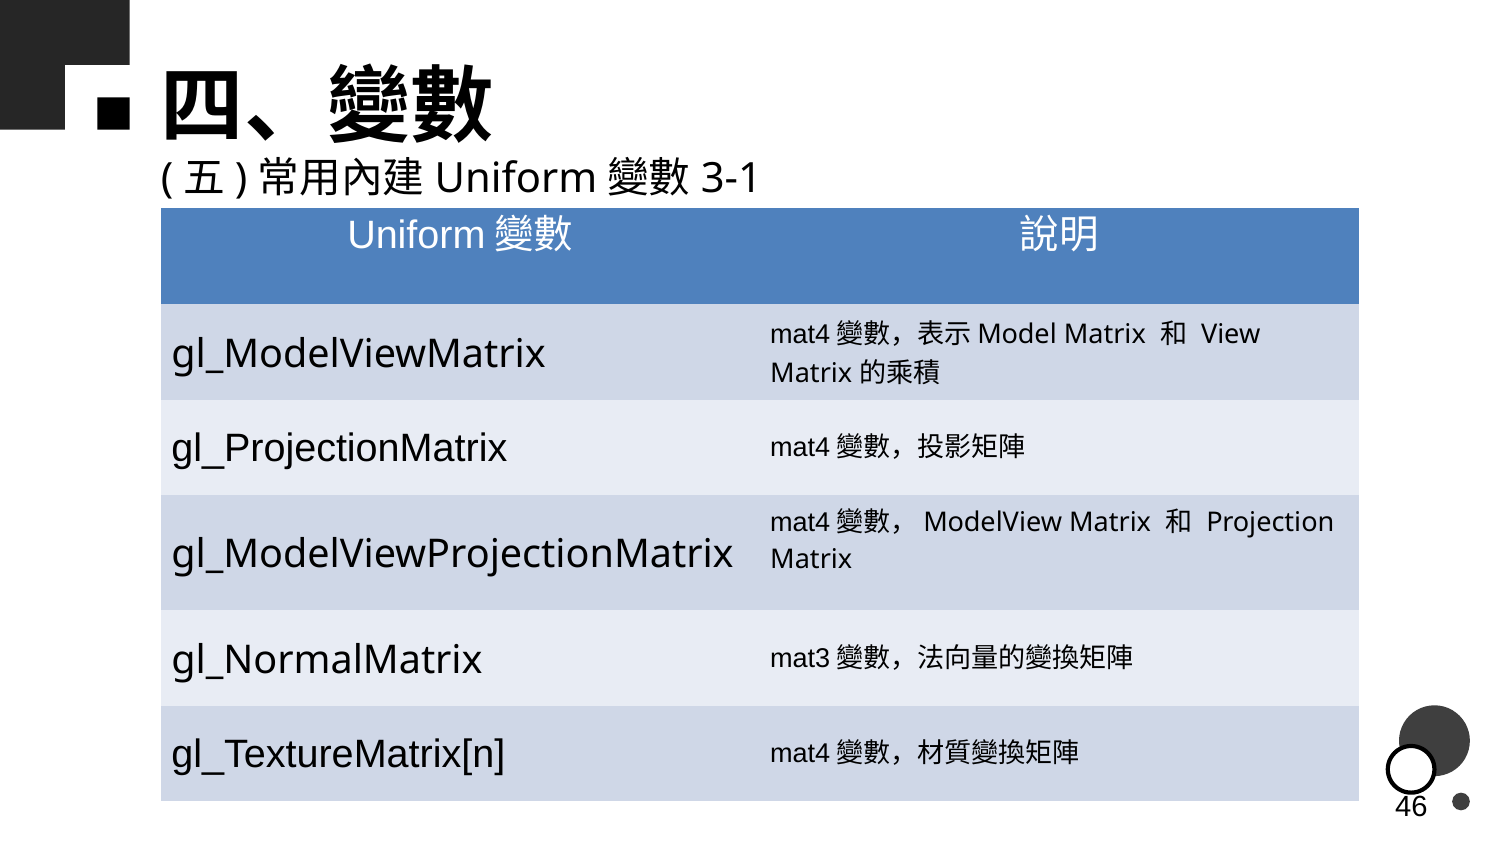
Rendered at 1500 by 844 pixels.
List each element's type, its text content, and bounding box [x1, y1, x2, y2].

table_cell mat4變數，表示Model Matrix 和 View Matrix的乘積 [760, 304, 1359, 400]
title 四、變數 [145, 32, 845, 143]
text_box [97, 97, 130, 130]
table_cell mat4變數，材質變換矩陣 [760, 706, 1359, 801]
table_header Uniform變數 [161, 208, 760, 304]
table_cell gl_ProjectionMatrix [161, 400, 760, 495]
table_cell gl_NormalMatrix [161, 610, 760, 706]
text_box [0, 0, 130, 130]
slide_number <number> [1092, 782, 1443, 827]
text_box [1387, 705, 1470, 782]
table_cell mat4變數，ModelView Matrix 和 Projection Matrix [760, 495, 1359, 610]
table_cell gl_TextureMatrix[n] [161, 706, 760, 801]
table_cell gl_ModelViewProjectionMatrix [161, 495, 760, 610]
table_cell mat4變數，投影矩陣 [760, 400, 1359, 495]
table_cell mat3變數，法向量的變換矩陣 [760, 610, 1359, 706]
text_box [1452, 792, 1470, 811]
table_cell gl_ModelViewMatrix [161, 304, 760, 400]
text_box (五)常用內建Uniform變數3-1 [145, 143, 849, 209]
table_header 說明 [760, 208, 1359, 304]
